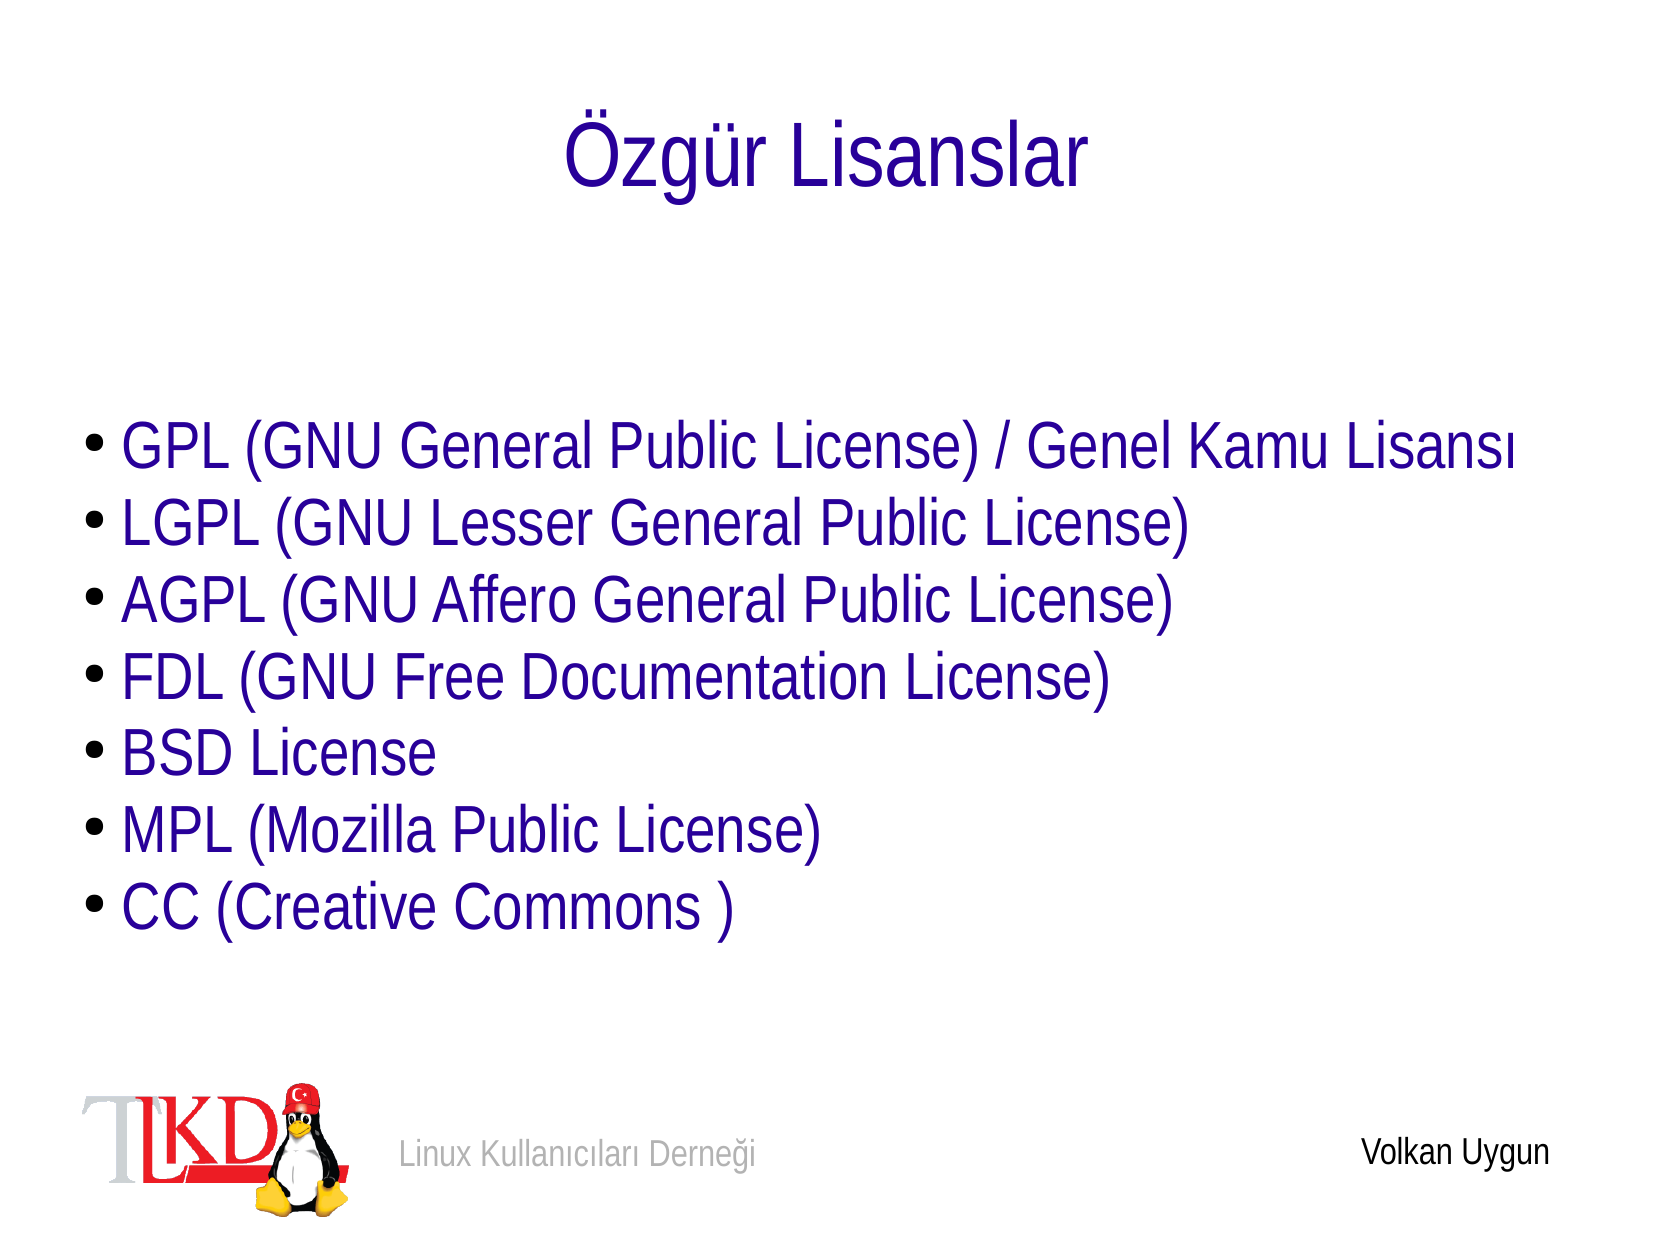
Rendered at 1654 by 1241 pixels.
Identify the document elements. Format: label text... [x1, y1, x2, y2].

title Özgür Lisanslar [82, 49, 1571, 257]
text_box Volkan Uygun [1151, 1122, 1565, 1180]
text_box Linux Kullanıcıları Derneği [383, 1123, 1063, 1211]
subtitle GPL (GNU General Public License) / Genel Kamu Lisansı LGPL (GNU Lesser General Public License) AGPL (GNU Affero General Public License) FDL (GNU Free Documentation License) BSD License MPL (Mozilla Public License) CC (Creative Commons ) [82, 265, 1571, 1085]
picture [82, 1068, 349, 1217]
